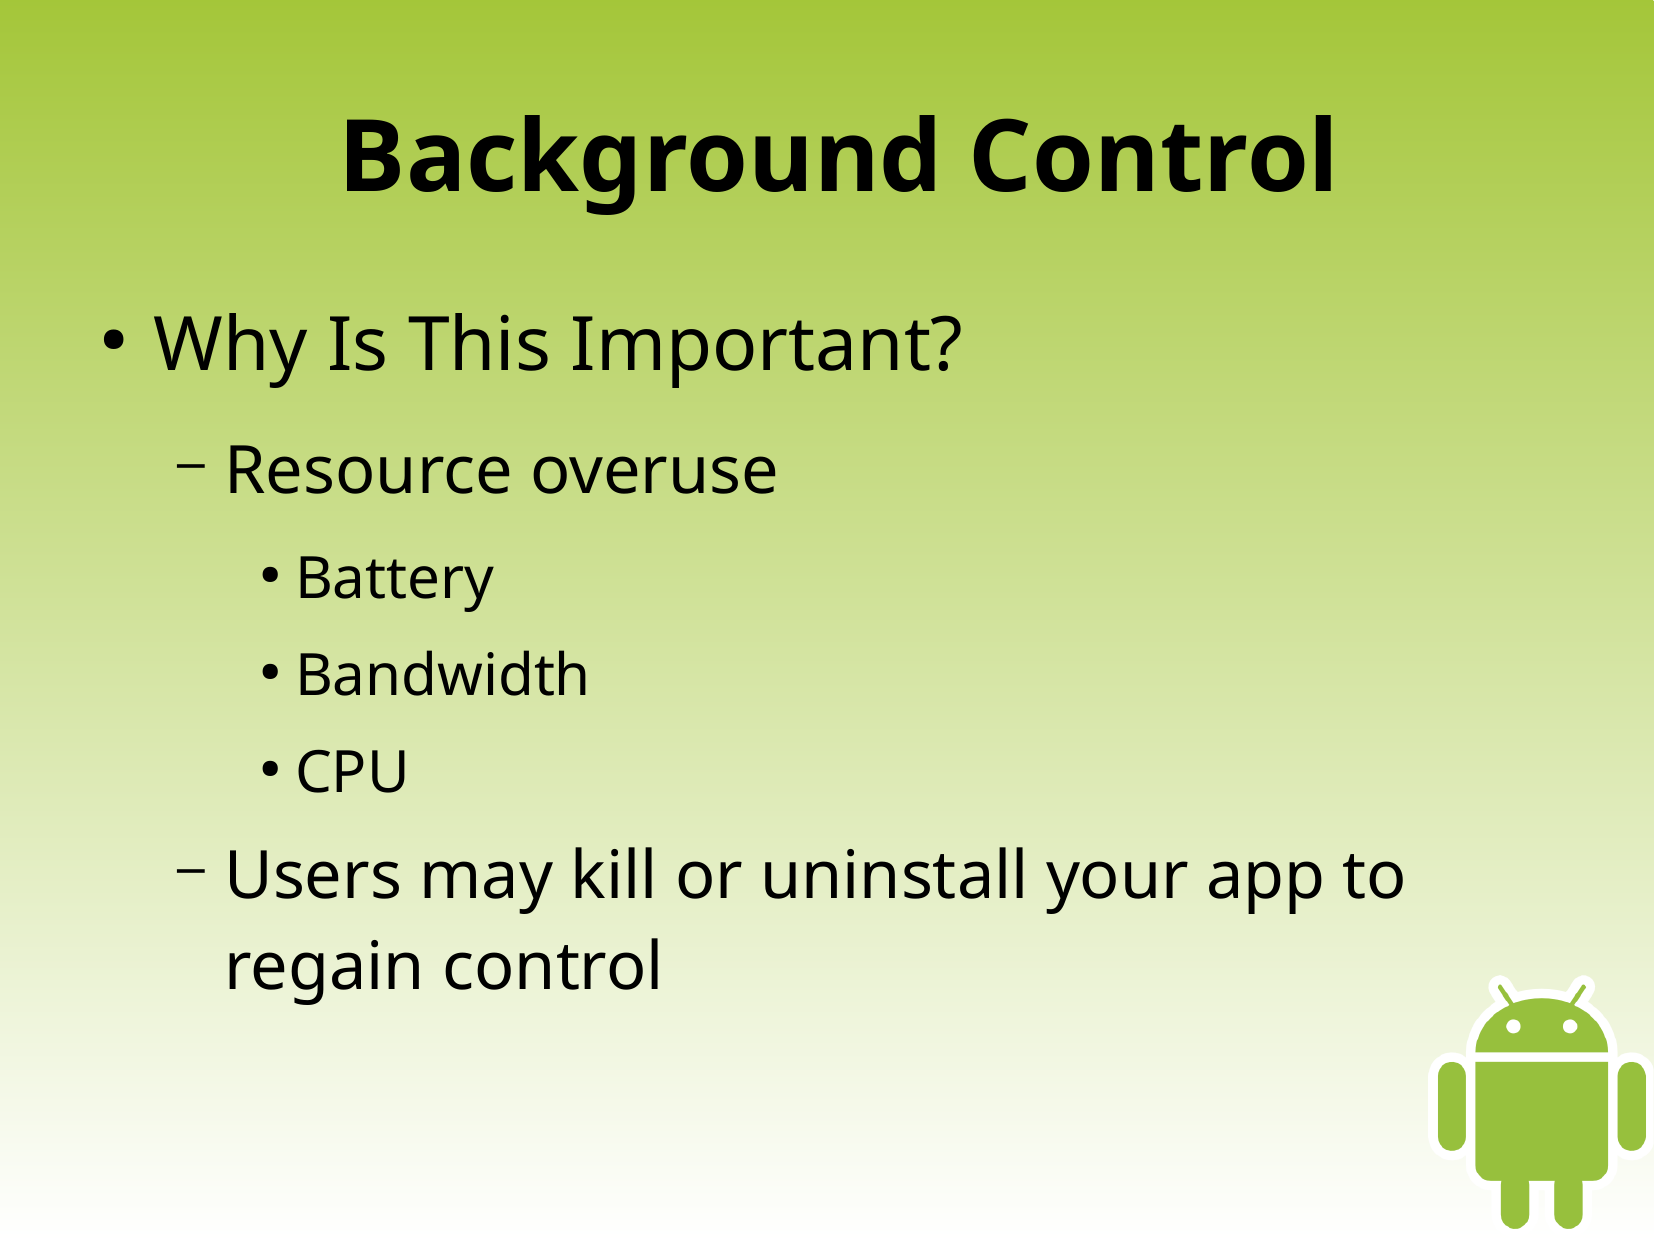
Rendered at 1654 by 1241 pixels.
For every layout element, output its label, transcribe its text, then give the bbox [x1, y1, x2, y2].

list Why Is This Important? Resource overuse Battery Bandwidth CPU Users may kill or uninstall your app to regain control [82, 290, 1571, 1094]
title Background Control [82, 56, 1571, 250]
picture [1428, 975, 1654, 1238]
